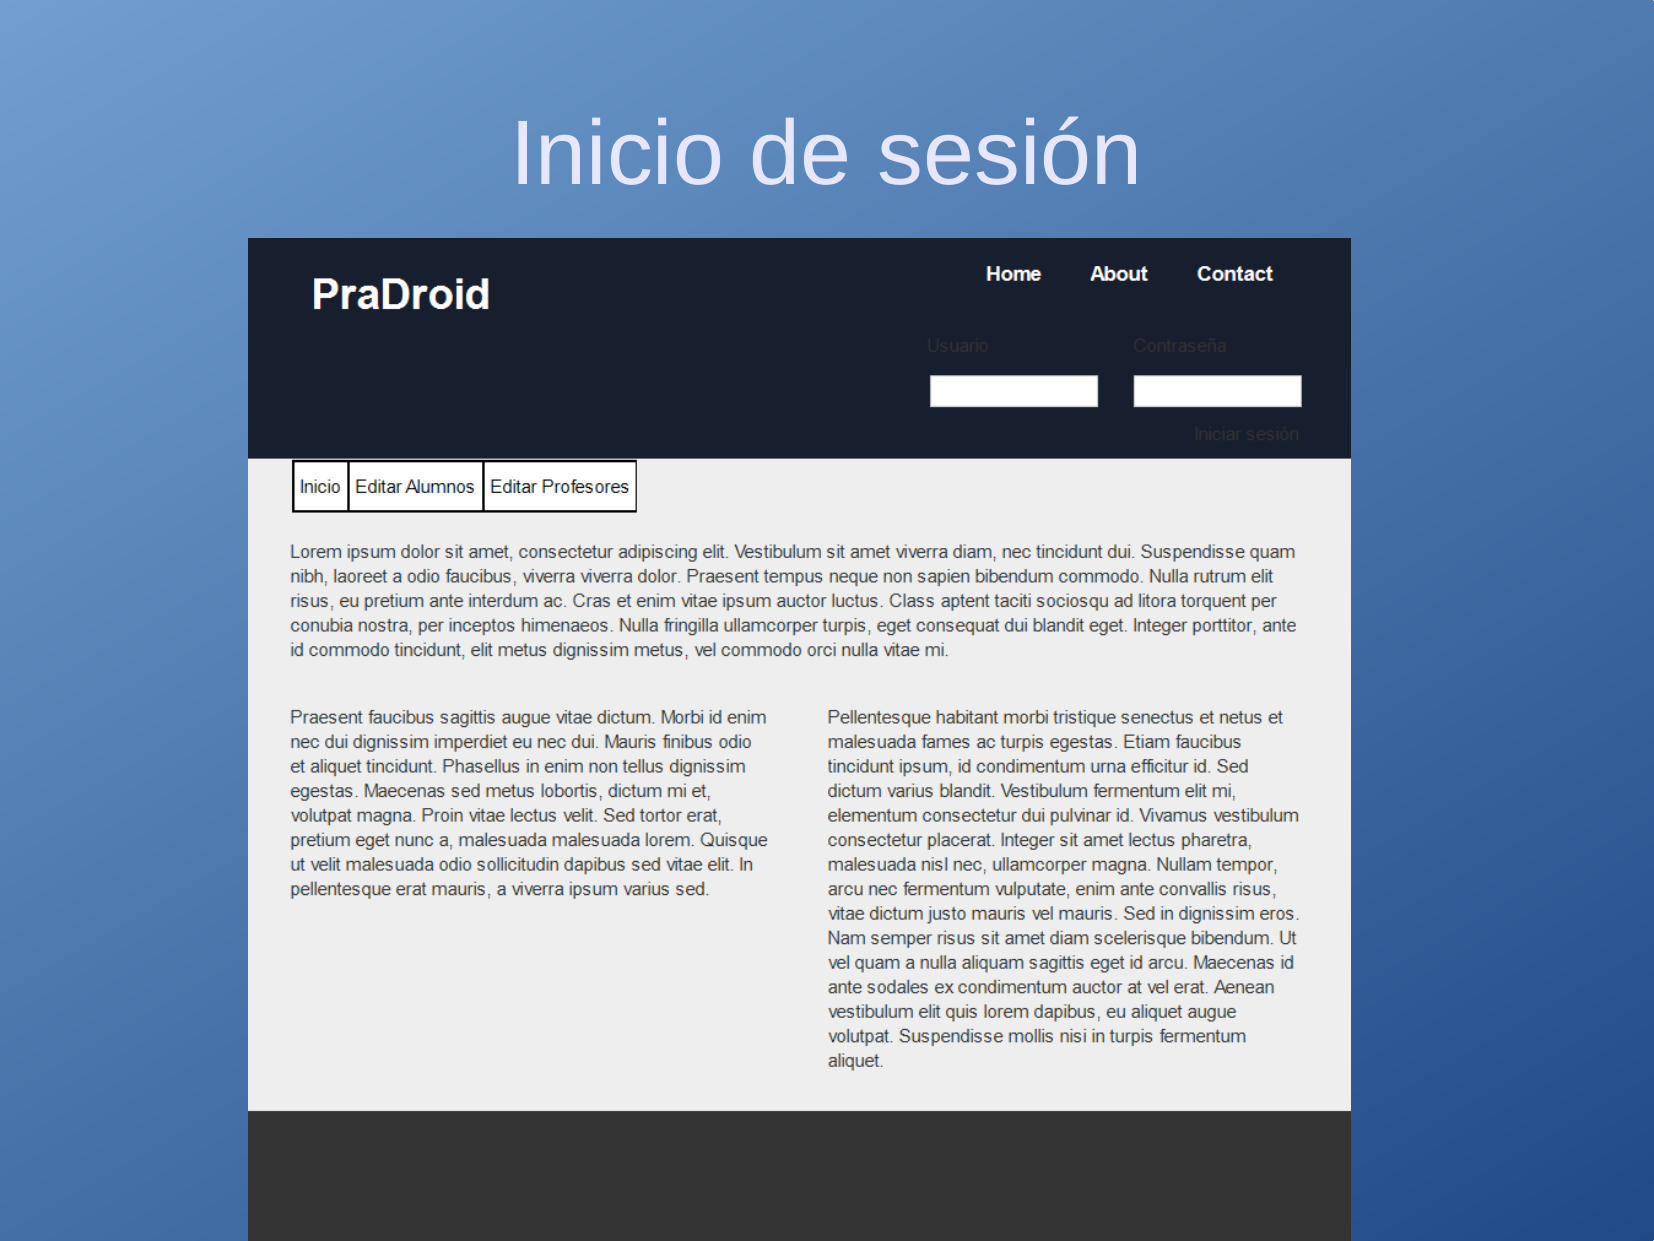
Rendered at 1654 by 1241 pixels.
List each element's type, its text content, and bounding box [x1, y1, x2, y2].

picture [248, 238, 1351, 1241]
title Inicio de sesión [82, 49, 1571, 257]
